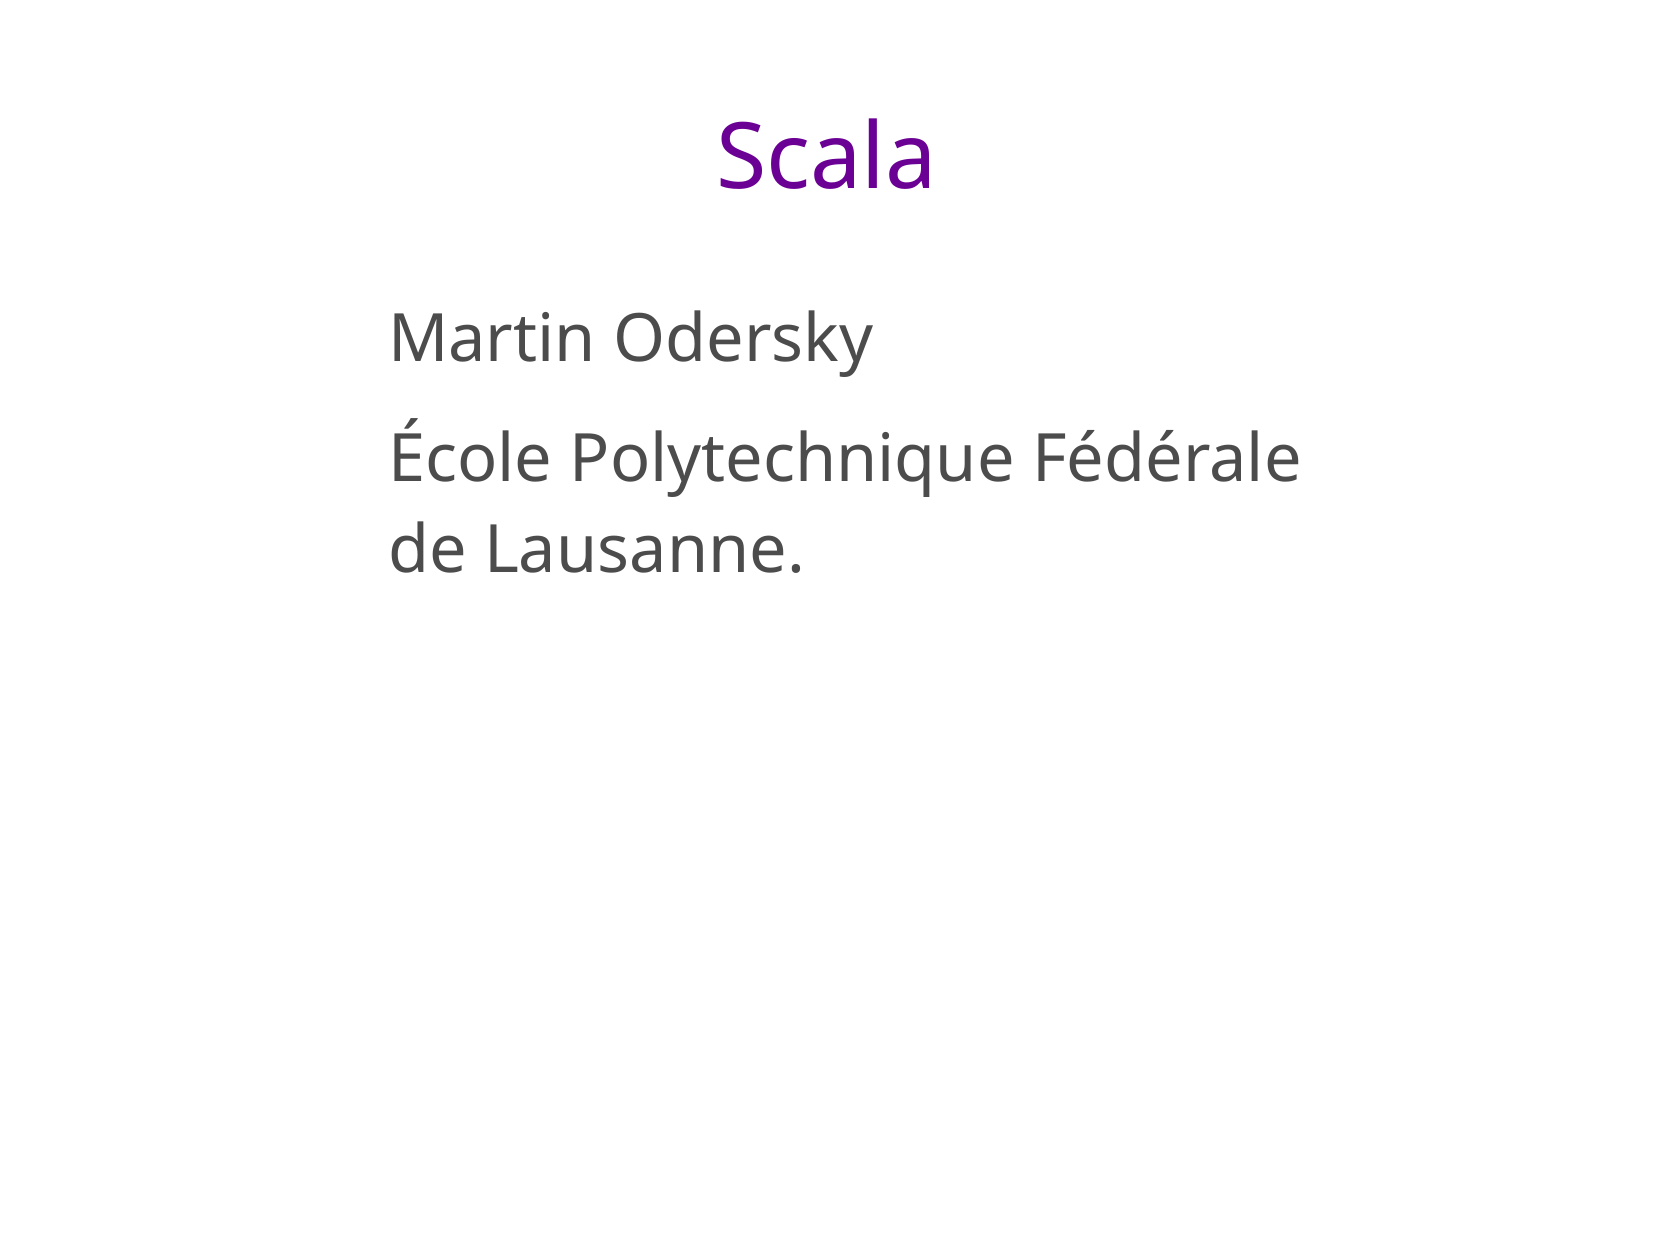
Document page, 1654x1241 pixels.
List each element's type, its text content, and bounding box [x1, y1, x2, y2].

title Scala [82, 49, 1571, 257]
list Martin Odersky École Polytechnique Fédérale de Lausanne. [317, 290, 1337, 1010]
